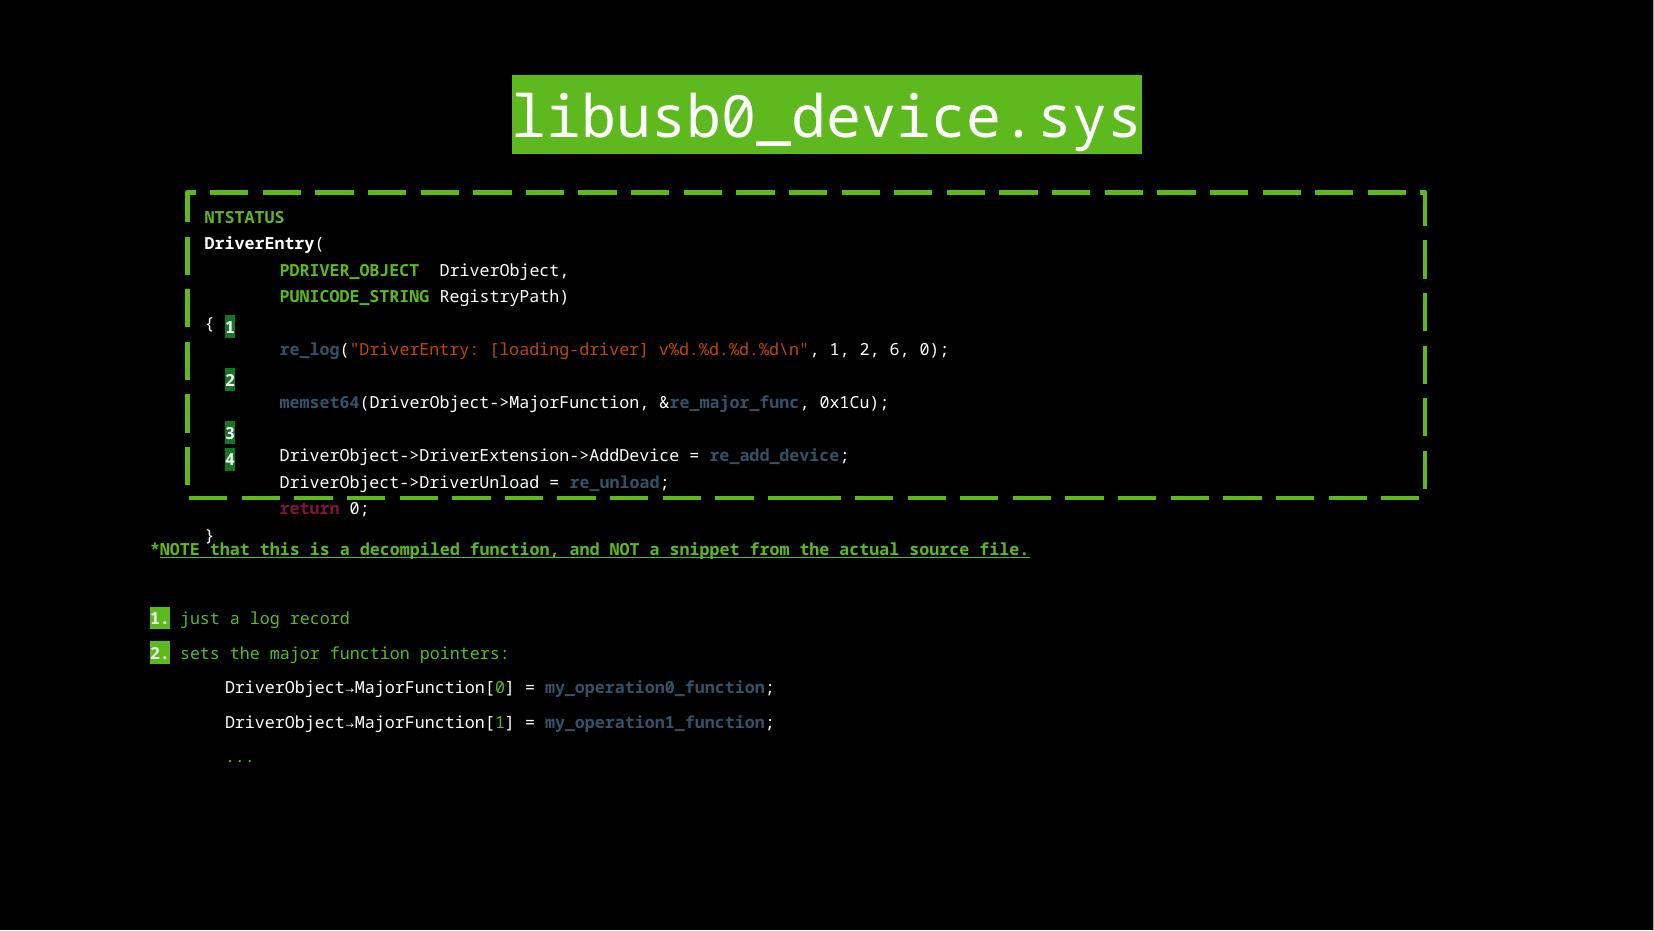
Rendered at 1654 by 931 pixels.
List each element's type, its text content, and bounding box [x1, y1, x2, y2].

text_box 1 2 3 4 [225, 262, 263, 488]
text_box *NOTE that this is a decompiled function, and NOT a snippet from the actual source file. 1. just a log record 2. sets the major function pointers: DriverObject→MajorFunction[0] = my_operation0_function; DriverObject→MajorFunction[1] = my_operation1_function; ... [150, 525, 1463, 901]
title libusb0_device.sys [82, 37, 1571, 193]
text_box NTSTATUS DriverEntry( PDRIVER_OBJECT DriverObject, PUNICODE_STRING RegistryPath) { re_log("DriverEntry: [loading-driver] v%d.%d.%d.%d\n", 1, 2, 6, 0); memset64(DriverObject->MajorFunction, &re_major_func, 0x1Cu); DriverObject->DriverExtension->AddDevice = re_add_device; DriverObject->DriverUnload = re_unload; return 0; } [187, 192, 1425, 498]
